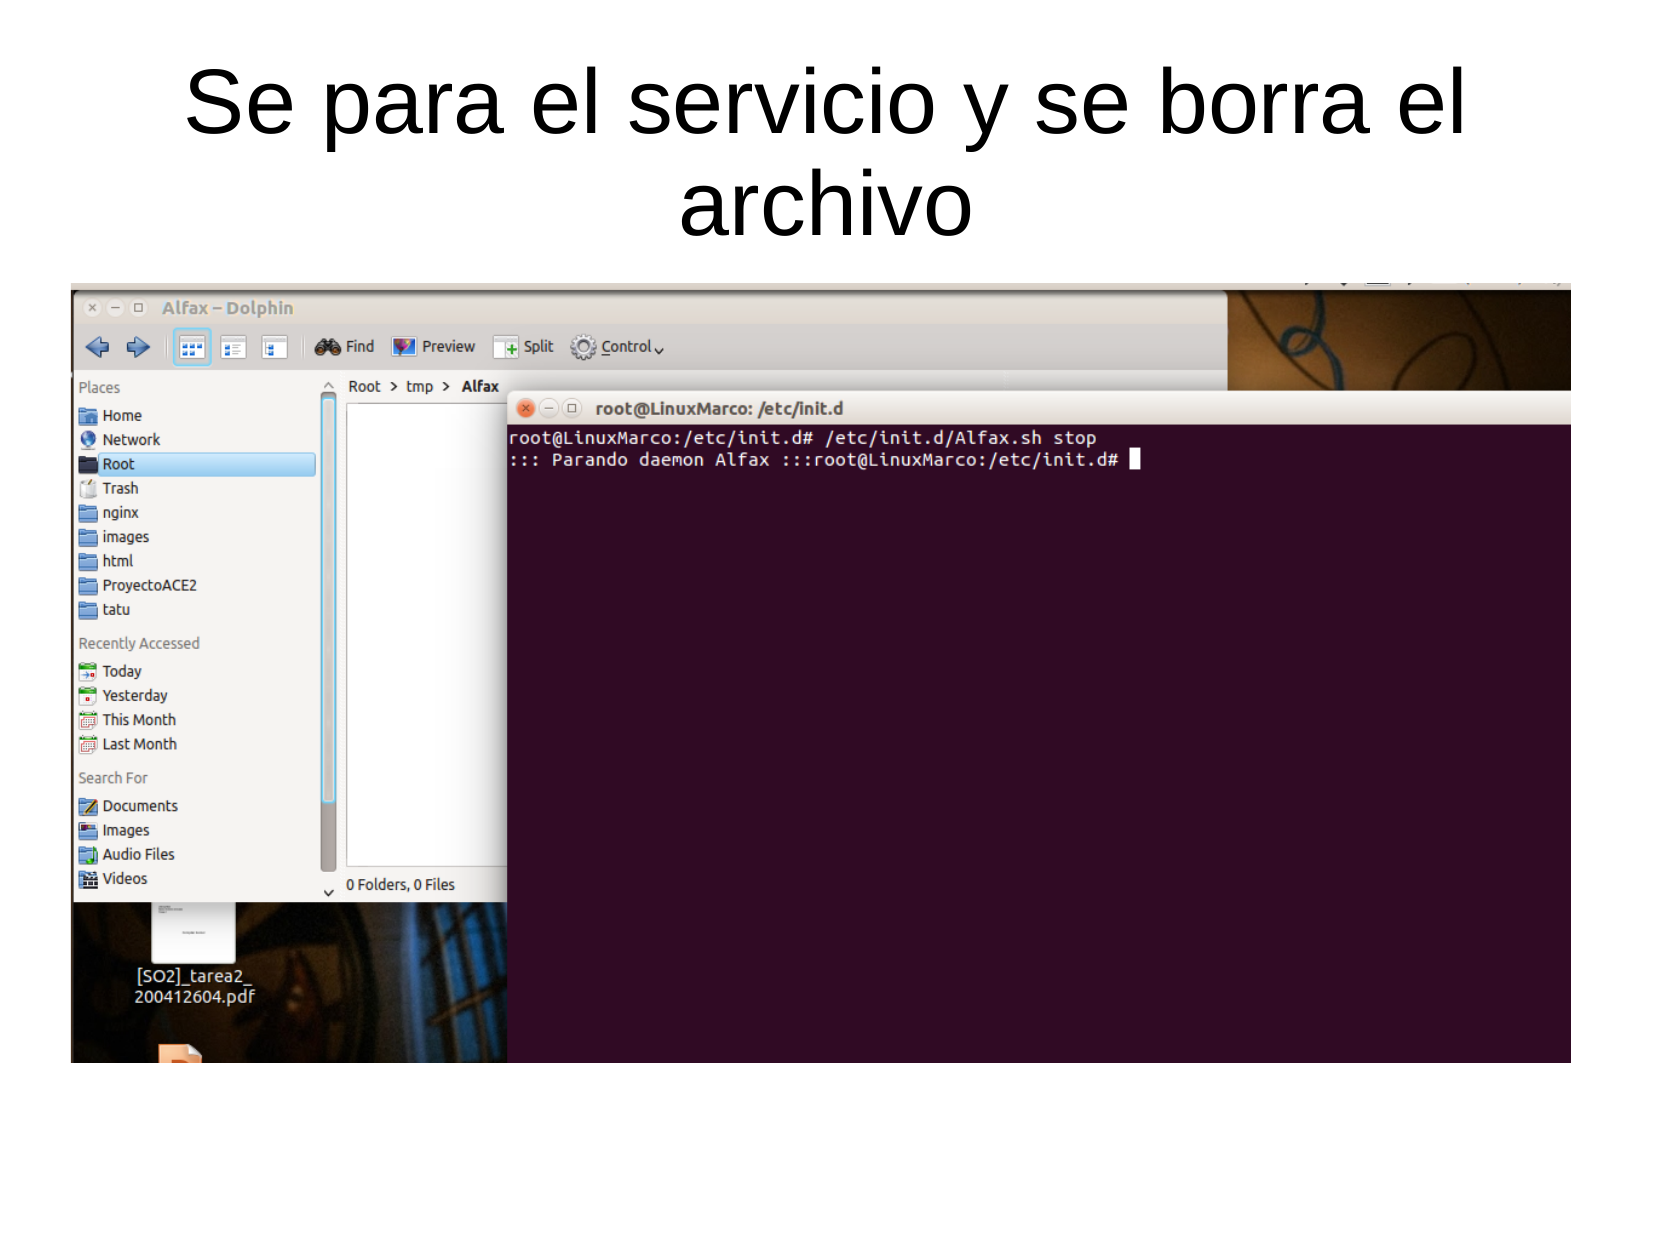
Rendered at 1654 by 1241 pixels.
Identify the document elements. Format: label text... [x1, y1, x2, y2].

picture [70, 283, 1571, 1063]
title Se para el servicio y se borra el archivo [82, 49, 1571, 257]
